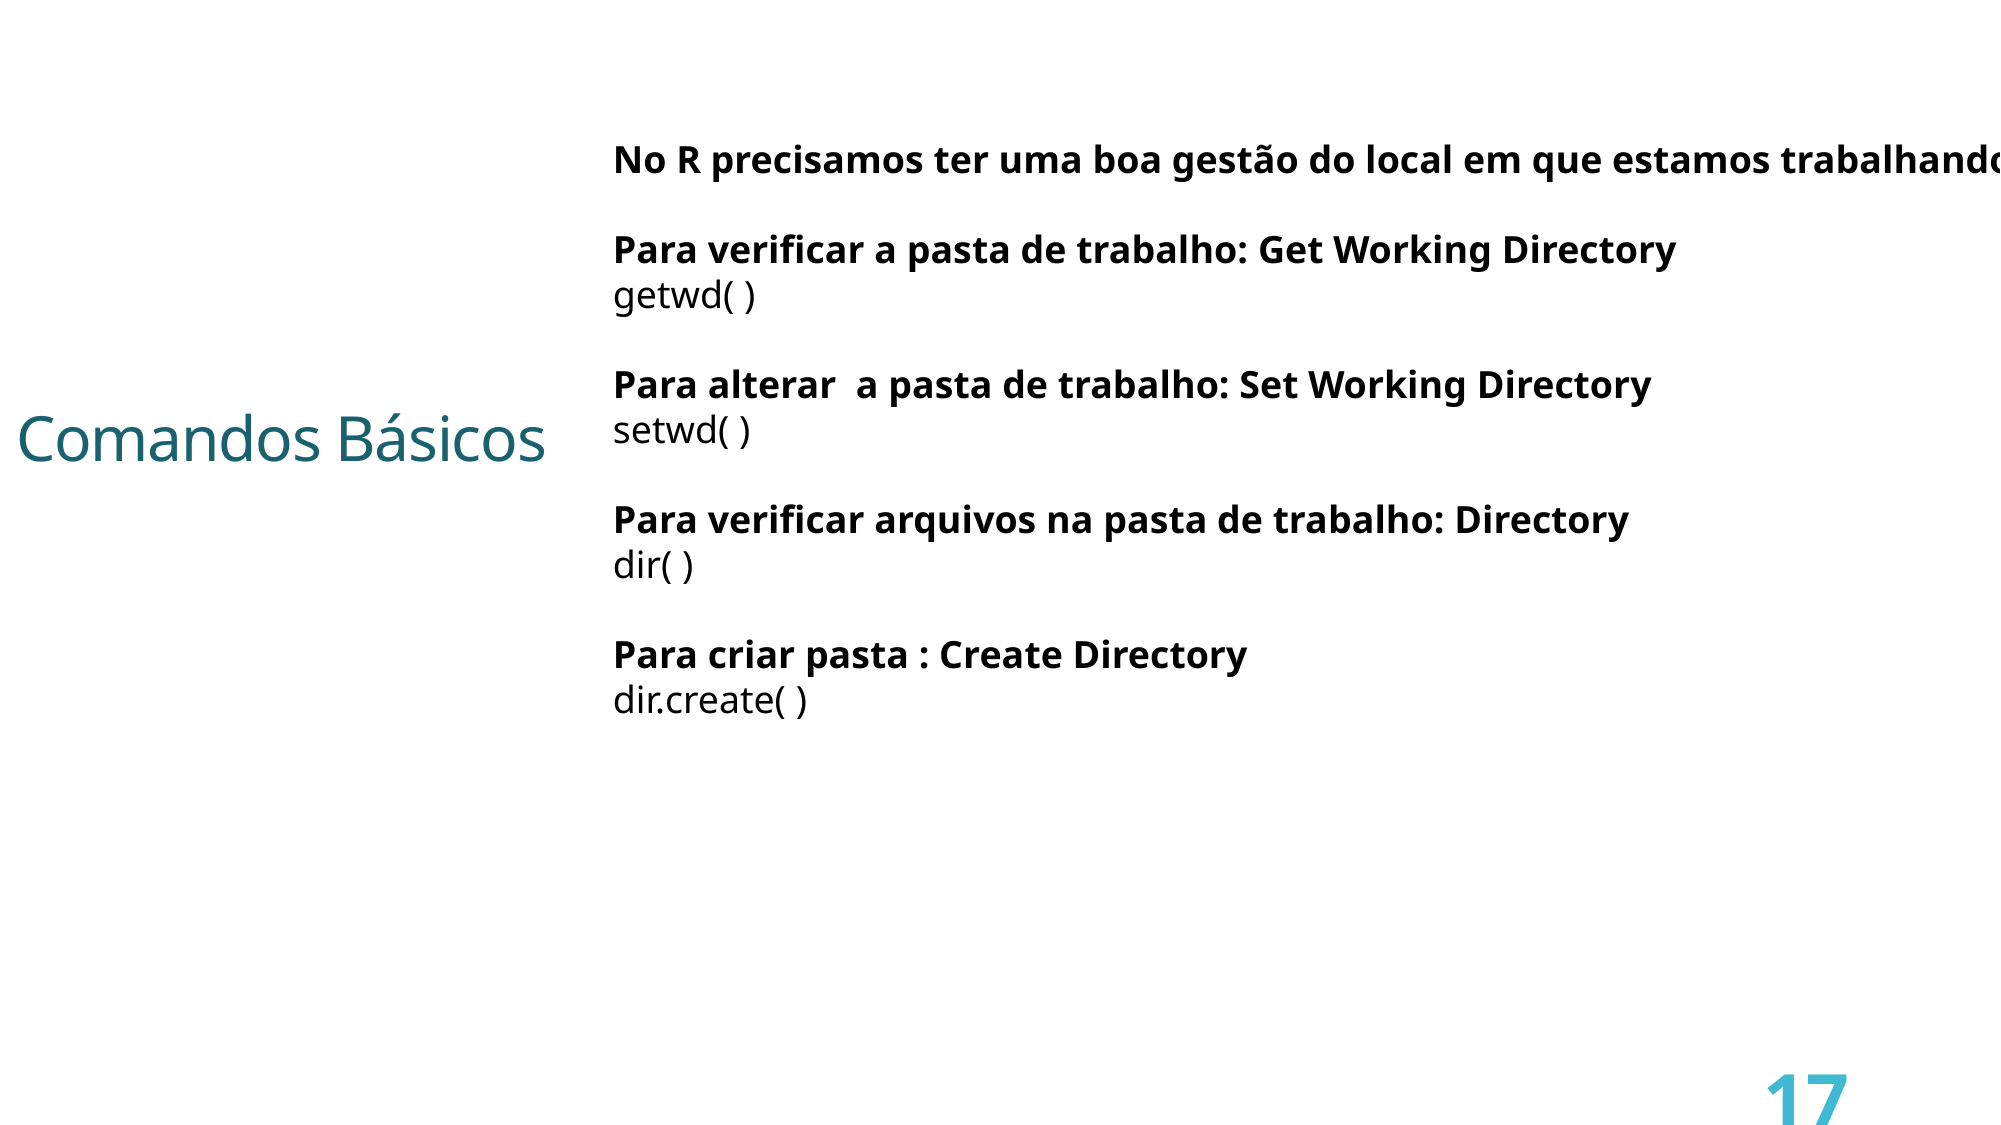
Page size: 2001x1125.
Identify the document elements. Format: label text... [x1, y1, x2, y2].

slide_number 15 [1748, 1045, 2000, 1106]
text_box Comandos Básicos R [0, 389, 564, 627]
text_box No R precisamos ter uma boa gestão do local em que estamos trabalhando no PC Para verificar a pasta de trabalho: Get Working Directory getwd( ) Para alterar a pasta de trabalho: Set Working Directory setwd( ) Para verificar arquivos na pasta de trabalho: Directory dir( ) Para criar pasta : Create Directory dir.create( ) [597, 128, 1945, 826]
